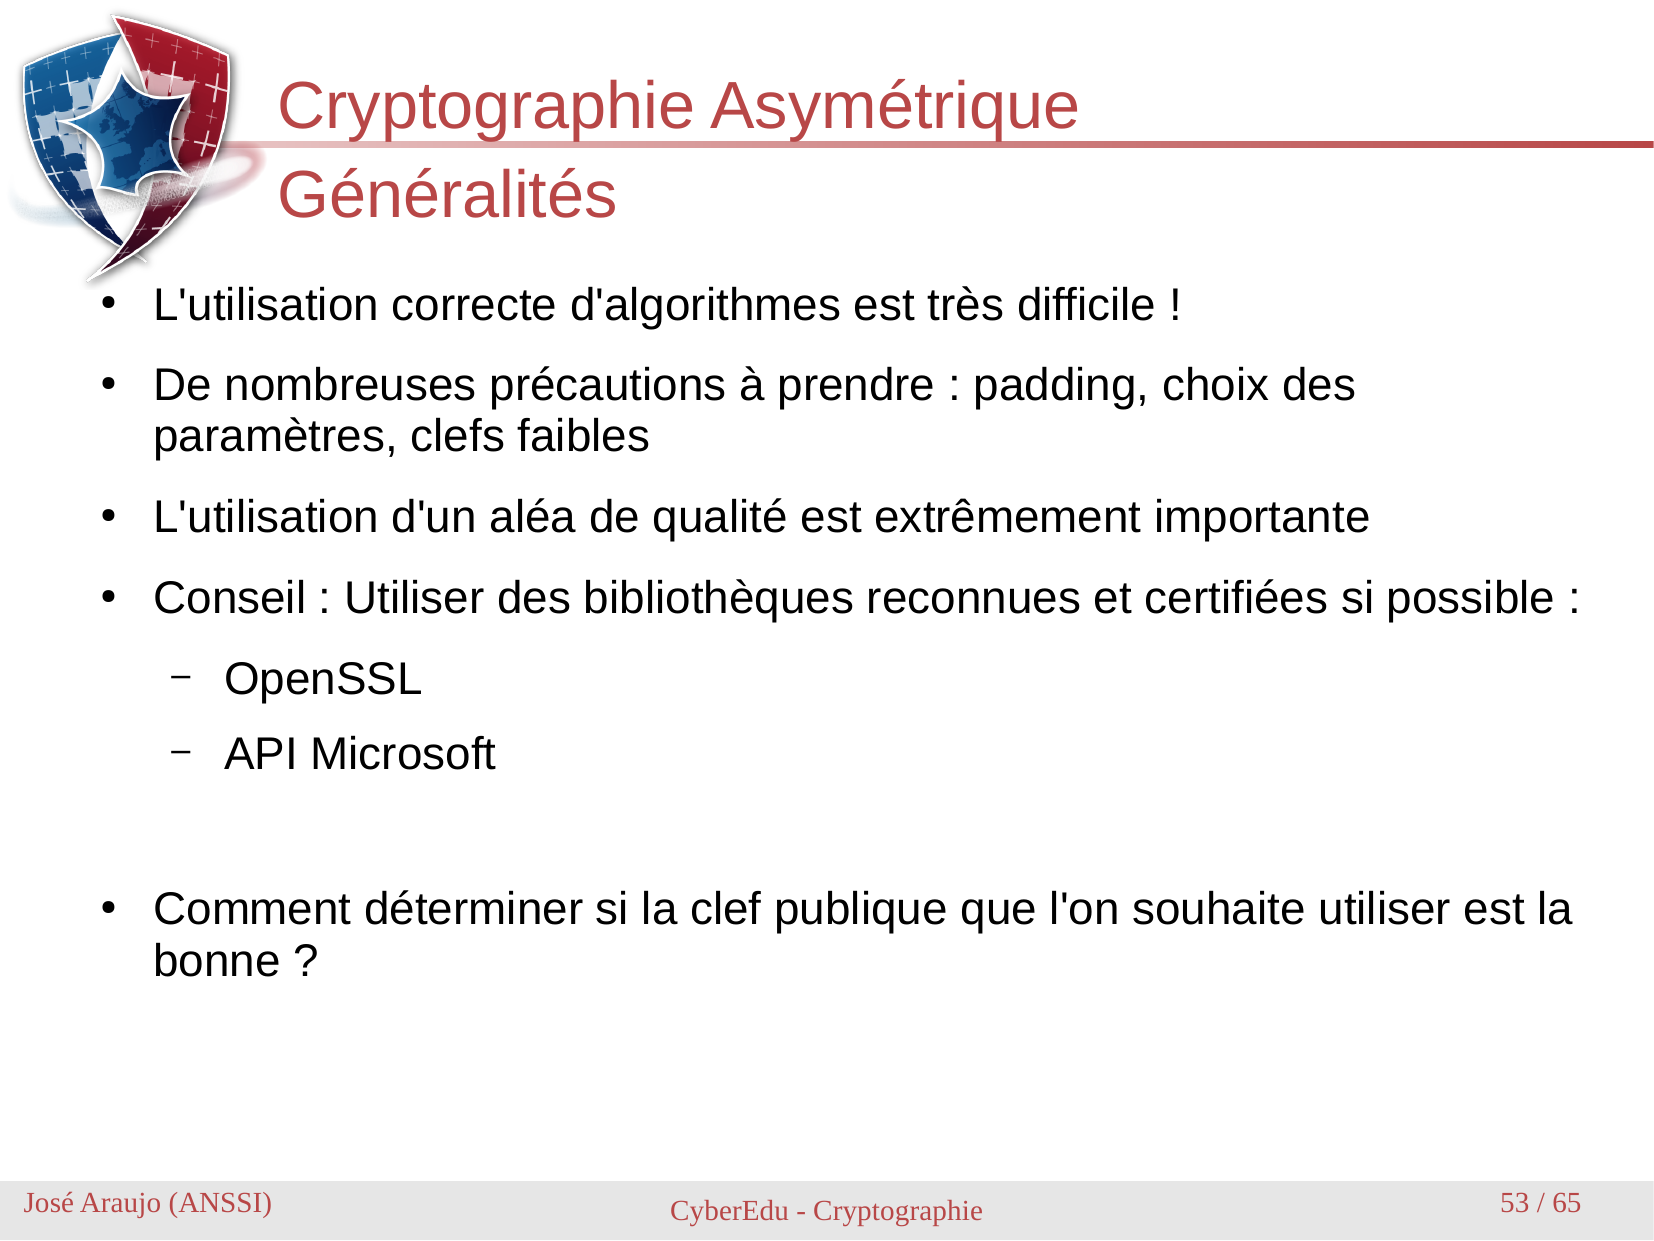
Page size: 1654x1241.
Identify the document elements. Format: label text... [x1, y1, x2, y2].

list L'utilisation correcte d'algorithmes est très difficile ! De nombreuses précautions à prendre : padding, choix des paramètres, clefs faibles L'utilisation d'un aléa de qualité est extrêmement importante Conseil : Utiliser des bibliothèques reconnues et certifiées si possible : OpenSSL API Microsoft Comment déterminer si la clef publique que l'on souhaite utiliser est la bonne ? [82, 278, 1595, 1170]
picture [0, 0, 272, 290]
title Cryptographie Asymétrique Généralités [277, 49, 1642, 237]
